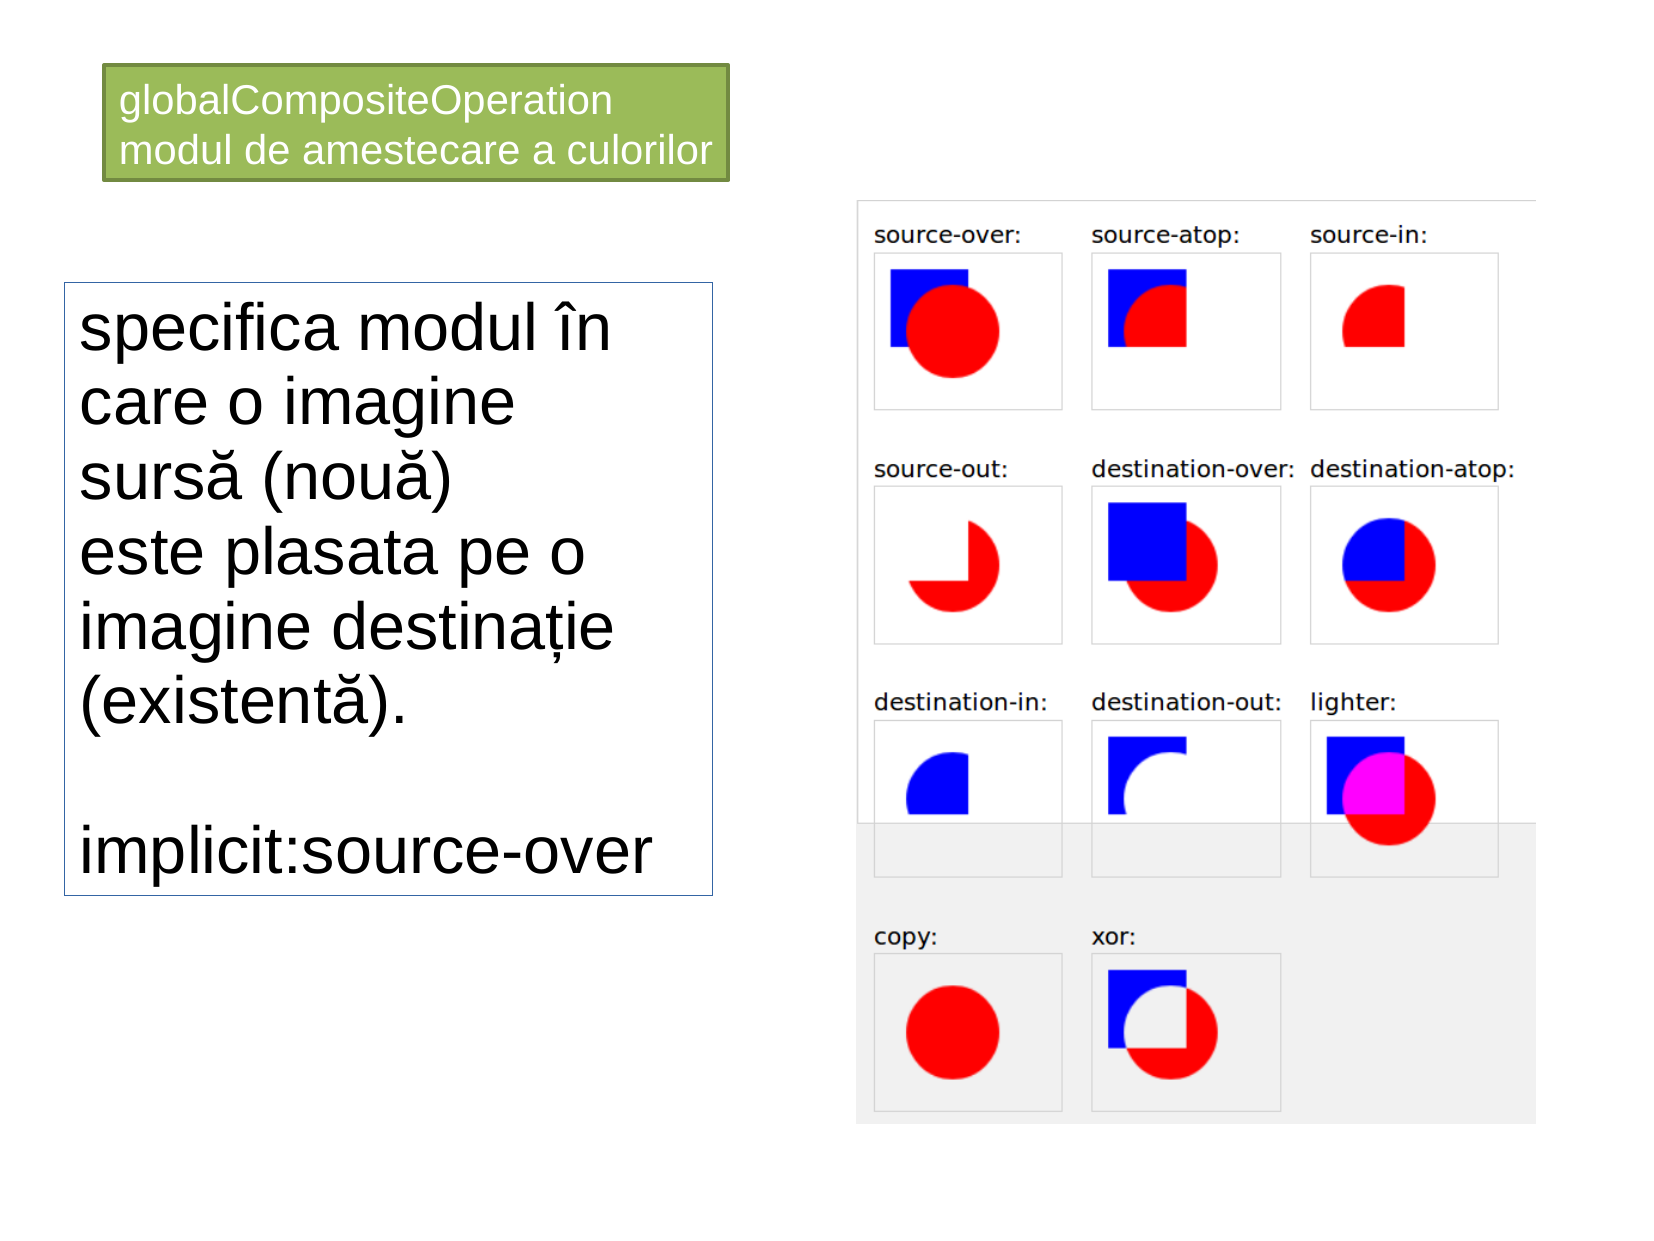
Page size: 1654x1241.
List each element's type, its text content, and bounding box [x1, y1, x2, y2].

text_box globalCompositeOperation modul de amestecare a culorilor [104, 65, 729, 181]
picture [856, 200, 1536, 1124]
text_box specifica modul în care o imagine sursă (nouă) este plasata pe o imagine destinație (existentă). implicit:source-over [64, 282, 713, 896]
